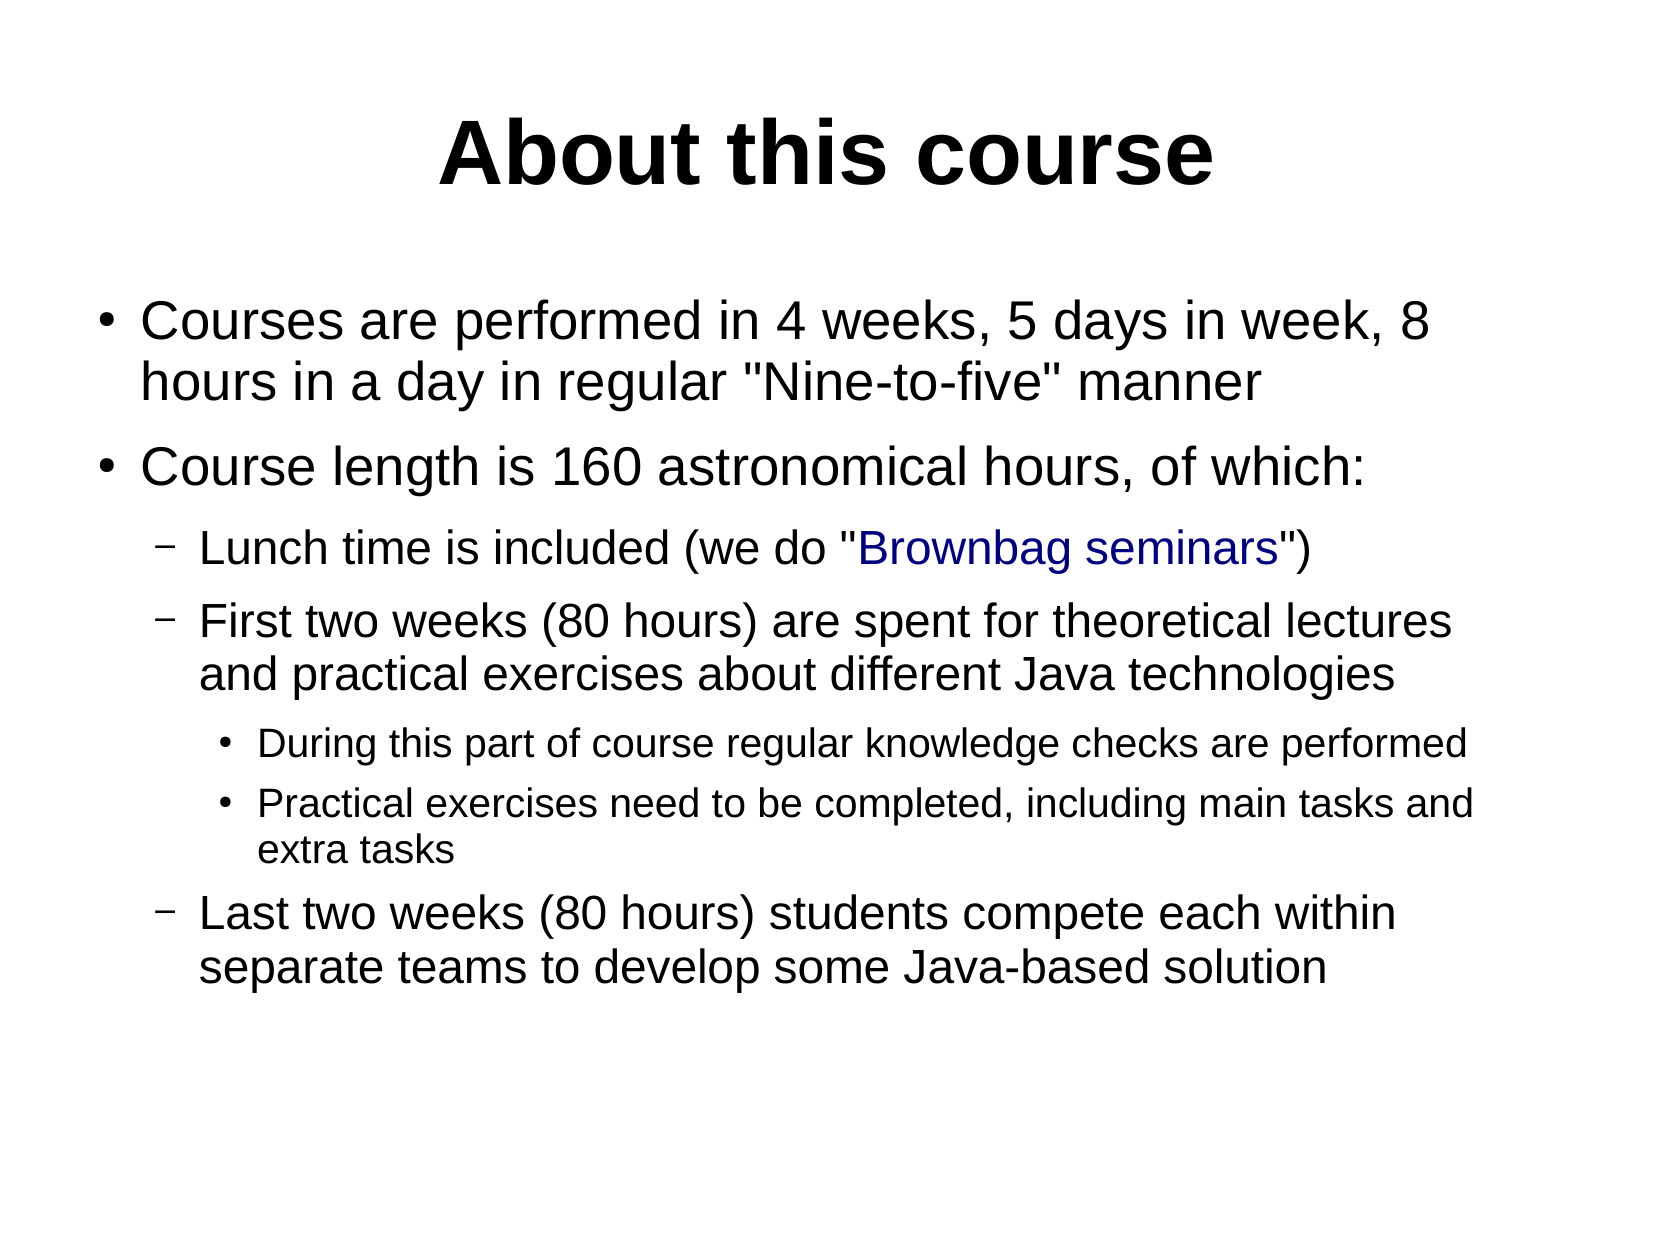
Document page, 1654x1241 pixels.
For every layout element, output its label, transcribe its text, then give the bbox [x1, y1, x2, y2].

title About this course [82, 49, 1571, 257]
list Courses are performed in 4 weeks, 5 days in week, 8 hours in a day in regular "Nine-to-five" manner Course length is 160 astronomical hours, of which: Lunch time is included (we do "Brownbag seminars") First two weeks (80 hours) are spent for theoretical lectures and practical exercises about different Java technologies During this part of course regular knowledge checks are performed Practical exercises need to be completed, including main tasks and extra tasks Last two weeks (80 hours) students compete each within separate teams to develop some Java-based solution [82, 290, 1538, 1010]
